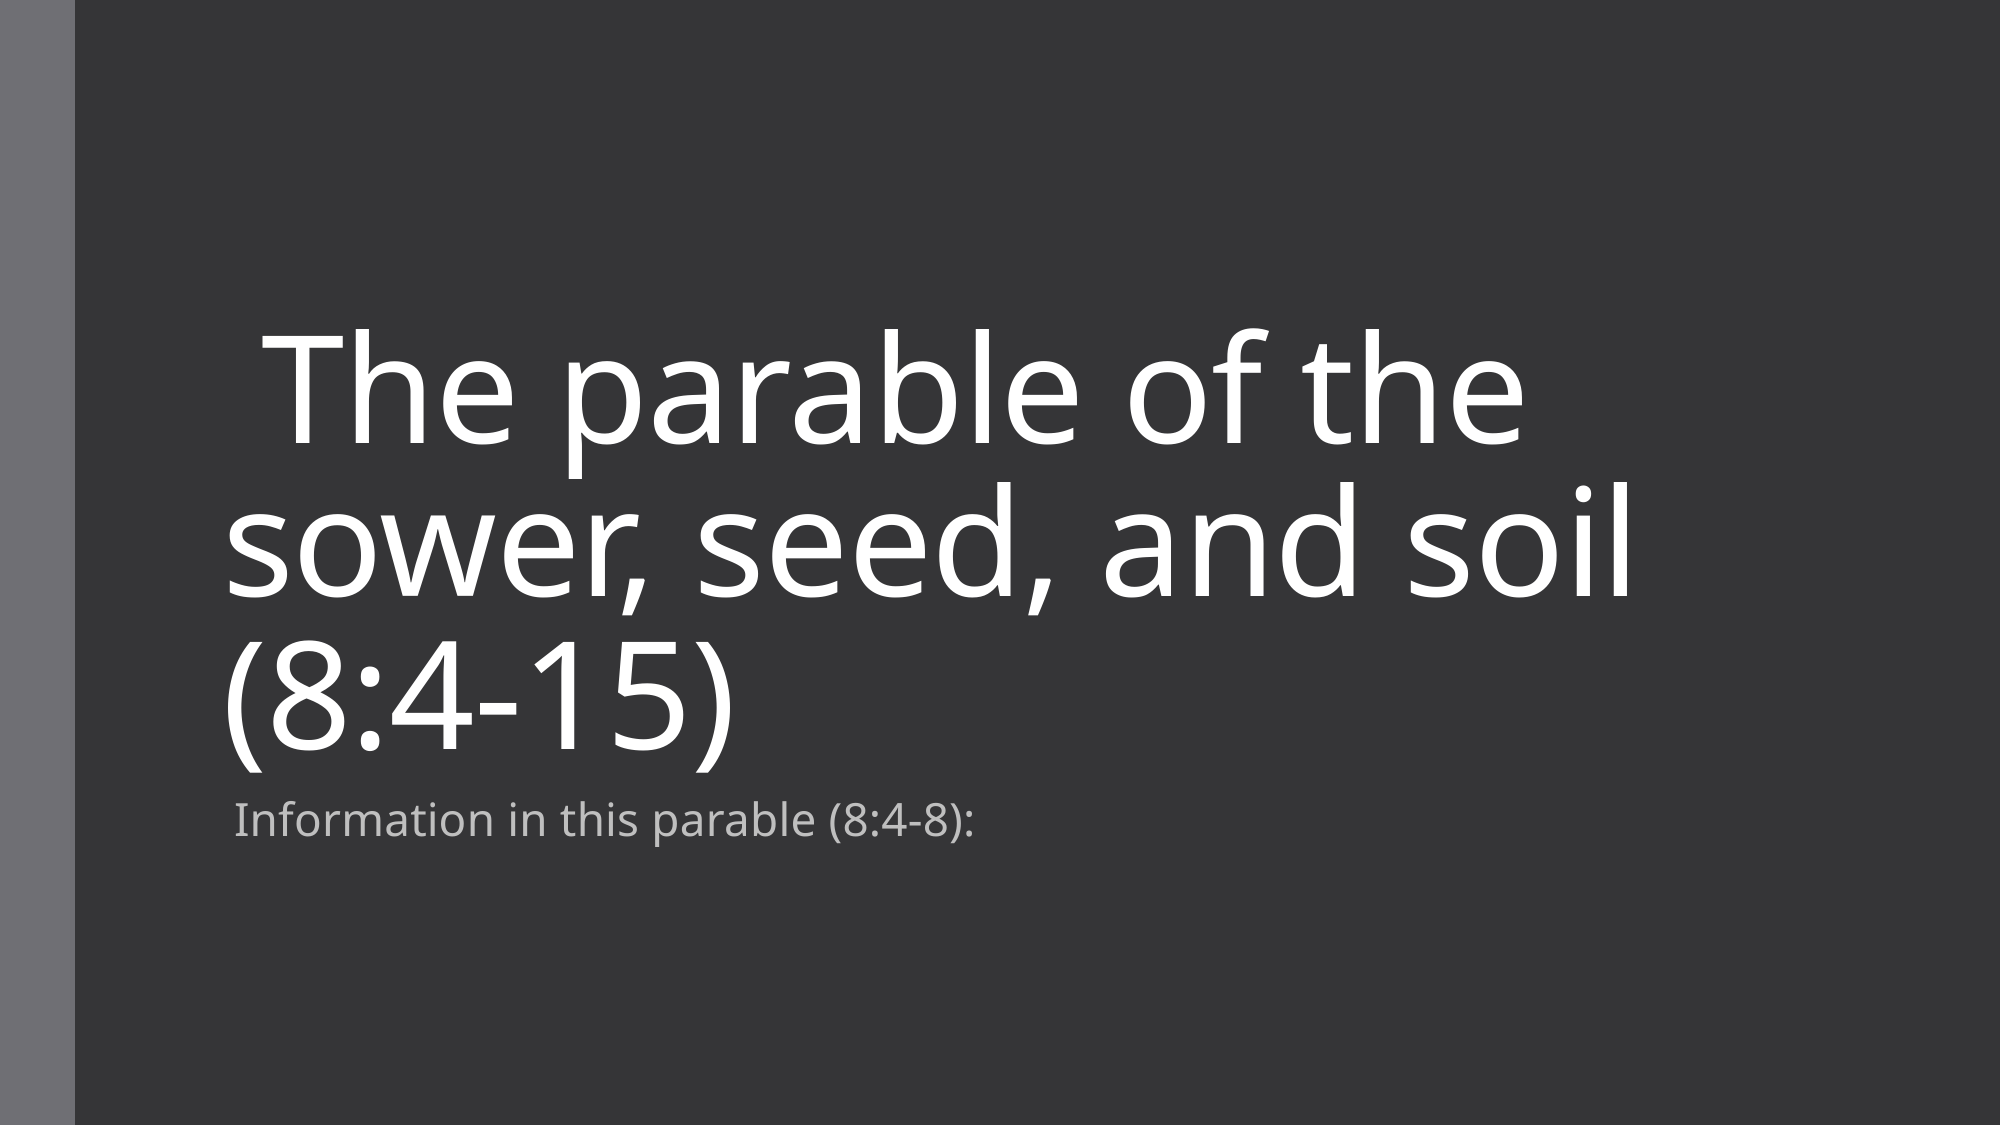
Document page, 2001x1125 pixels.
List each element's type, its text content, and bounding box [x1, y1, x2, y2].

title The parable of the sower, seed, and soil (8:4-15) [206, 124, 1752, 787]
subtitle Information in this parable (8:4-8): [206, 787, 1752, 1066]
